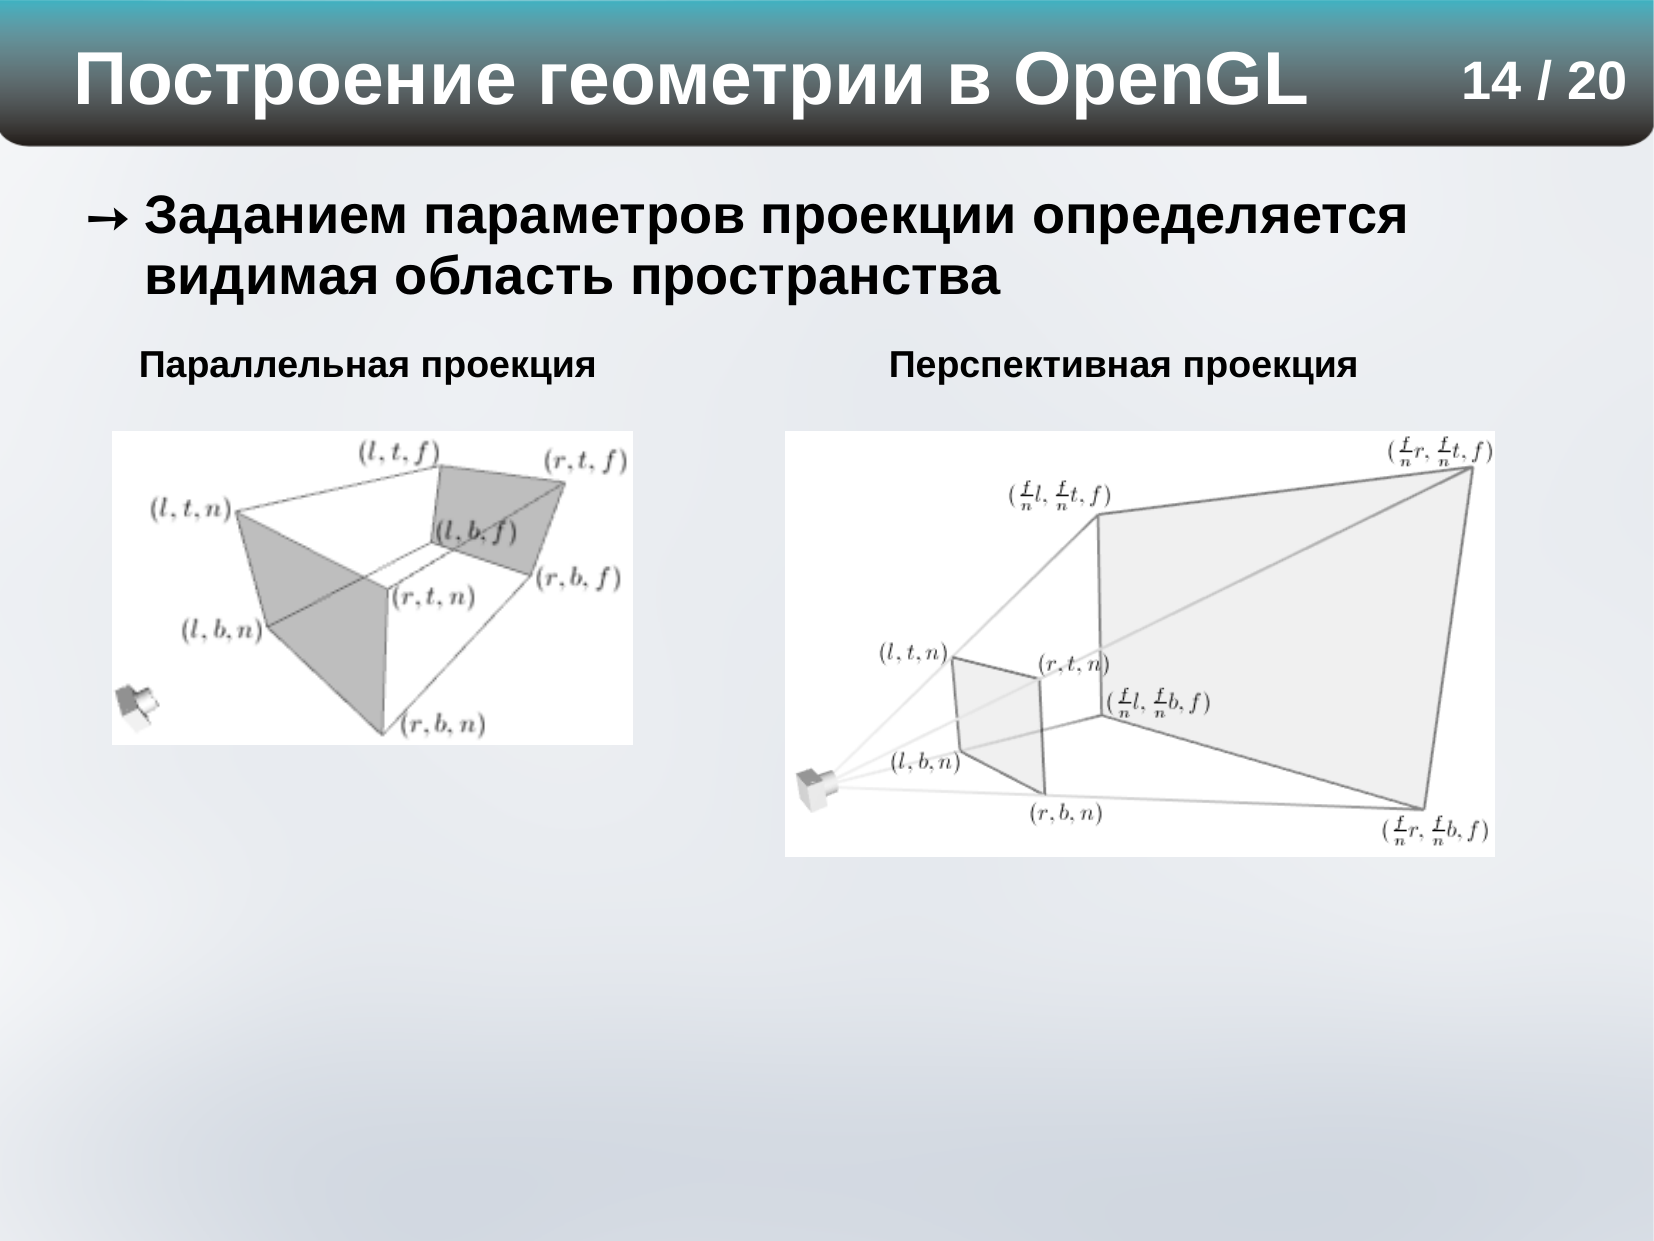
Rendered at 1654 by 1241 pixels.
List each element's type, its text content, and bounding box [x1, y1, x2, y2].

text_box Заданием параметров проекции определяется видимая область пространства [70, 177, 1506, 314]
text_box Построение геометрии в OpenGL [59, 29, 1418, 129]
text_box Параллельная проекция [124, 336, 626, 394]
picture [0, 0, 1654, 1241]
text_box Перспективная проекция [874, 336, 1376, 394]
text_box <номер> / 20 [1446, 42, 1654, 179]
